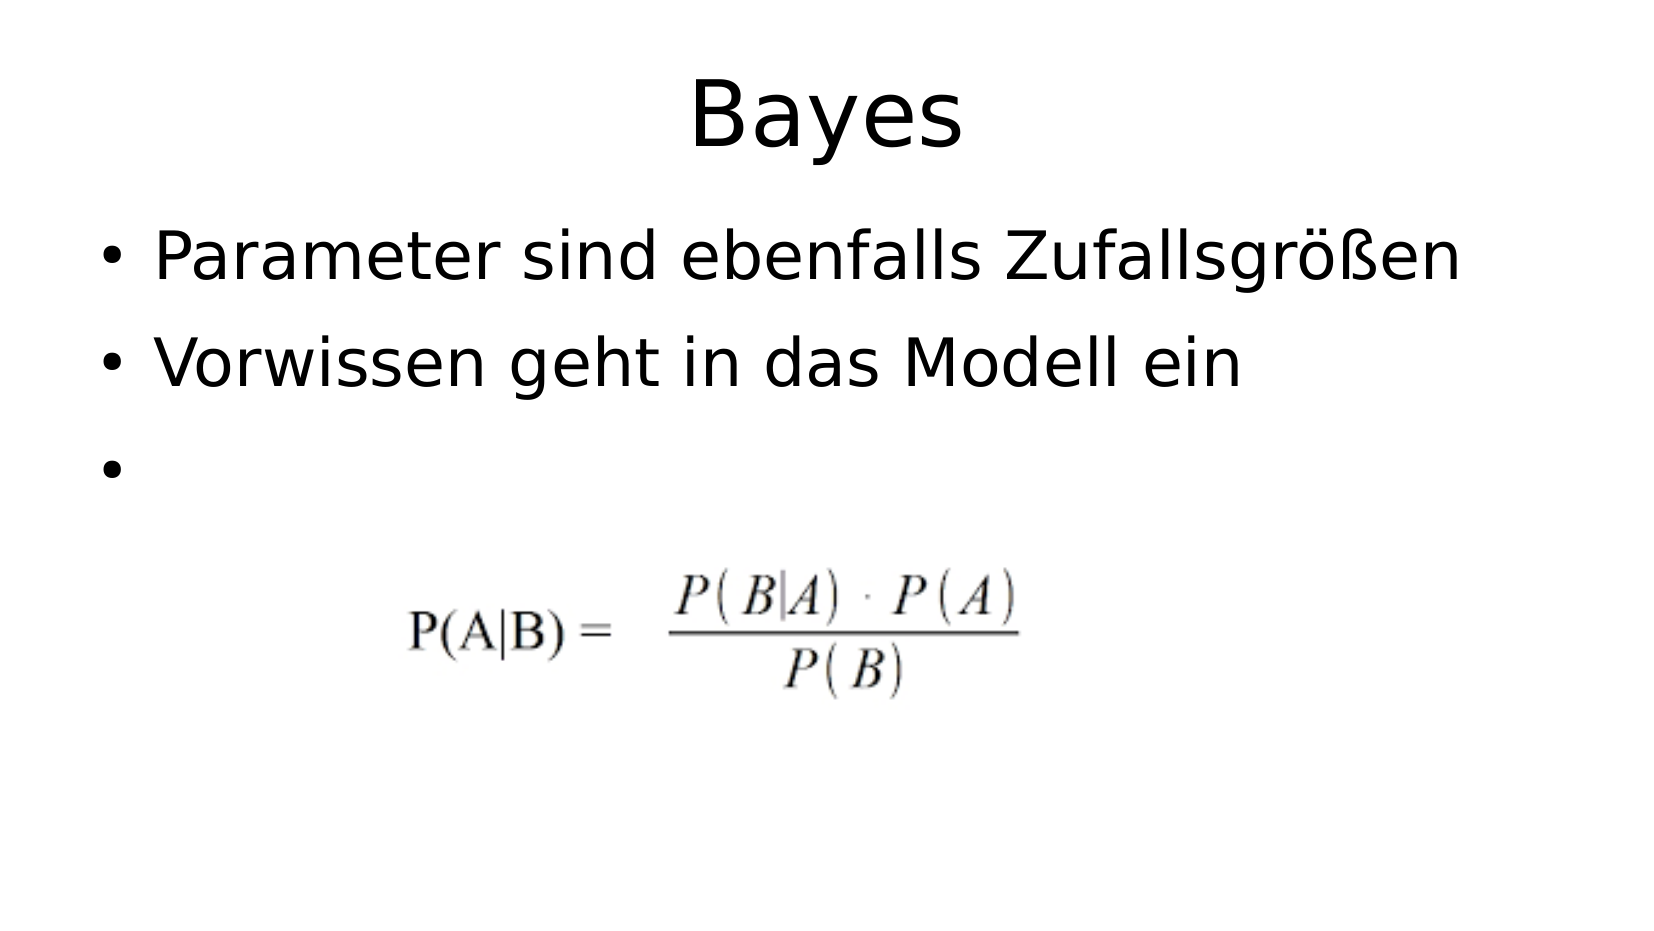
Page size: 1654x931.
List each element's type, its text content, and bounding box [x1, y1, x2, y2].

title Bayes [82, 37, 1571, 193]
picture [330, 464, 1167, 820]
list Parameter sind ebenfalls Zufallsgrößen Vorwissen geht in das Modell ein [82, 217, 1571, 758]
